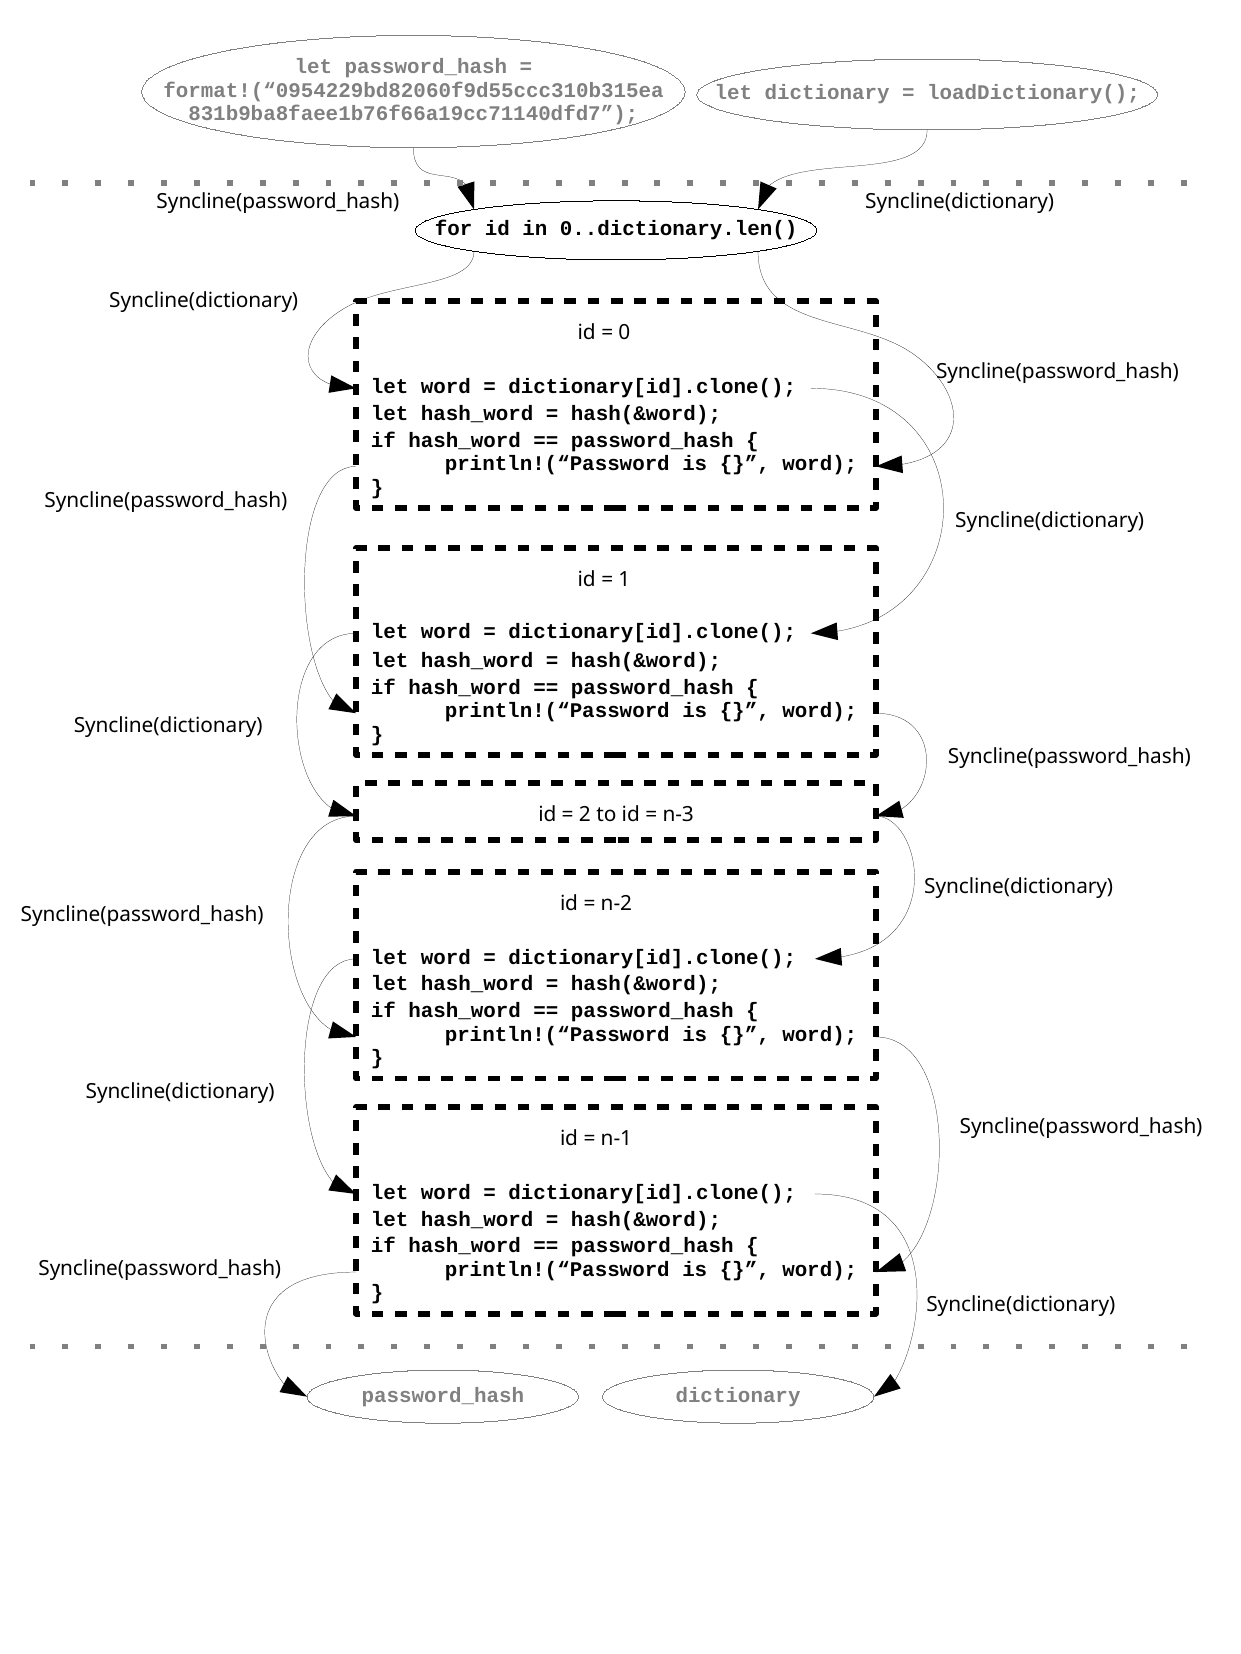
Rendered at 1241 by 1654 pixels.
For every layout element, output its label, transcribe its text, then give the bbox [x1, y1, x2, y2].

text_box Syncline(dictionary) [59, 702, 308, 743]
text_box Syncline(password_hash) [921, 348, 1229, 389]
text_box if hash_word == password_hash { println!(“Password is {}”, word); } [356, 669, 876, 758]
text_box Syncline(password_hash) [5, 891, 313, 932]
text_box password_hash [307, 1370, 579, 1424]
text_box id = 0 [562, 310, 670, 359]
text_box Syncline(dictionary) [940, 497, 1189, 538]
text_box Syncline(password_hash) [23, 1246, 331, 1286]
text_box Syncline(password_hash) [944, 1104, 1241, 1145]
text_box let word = dictionary[id].clone(); [356, 1174, 815, 1201]
text_box let hash_word = hash(&word); [356, 395, 853, 422]
text_box Syncline(dictionary) [70, 1068, 319, 1109]
text_box id = 2 to id = n-3 [356, 792, 876, 841]
text_box if hash_word == password_hash { println!(“Password is {}”, word); } [356, 993, 876, 1081]
text_box Syncline(password_hash) [141, 178, 449, 219]
text_box Syncline(dictionary) [909, 863, 1158, 904]
text_box let word = dictionary[id].clone(); [356, 369, 811, 395]
text_box let hash_word = hash(&word); [356, 642, 853, 669]
text_box Syncline(password_hash) [29, 478, 337, 538]
text_box let hash_word = hash(&word); [356, 1201, 853, 1228]
text_box let dictionary = loadDictionary(); [696, 59, 1158, 130]
text_box let word = dictionary[id].clone(); [356, 614, 811, 642]
text_box if hash_word == password_hash { println!(“Password is {}”, word); } [356, 422, 876, 511]
text_box Syncline(dictionary) [911, 1281, 1160, 1322]
text_box dictionary [602, 1370, 874, 1424]
text_box Syncline(password_hash) [933, 733, 1241, 774]
text_box Syncline(dictionary) [850, 178, 1099, 219]
text_box id = 1 [562, 557, 670, 606]
text_box for id in 0..dictionary.len() [415, 200, 817, 260]
text_box id = n-1 [545, 1115, 687, 1174]
text_box let password_hash = format!(“0954229bd82060f9d55ccc310b315ea 831b9ba8faee1b76f66a19cc71140dfd7”); [141, 35, 686, 148]
text_box Syncline(dictionary) [94, 277, 343, 318]
text_box if hash_word == password_hash { println!(“Password is {}”, word); } [356, 1228, 876, 1316]
text_box let hash_word = hash(&word); [356, 966, 853, 993]
text_box id = n-2 [545, 880, 687, 939]
text_box let word = dictionary[id].clone(); [356, 939, 815, 966]
